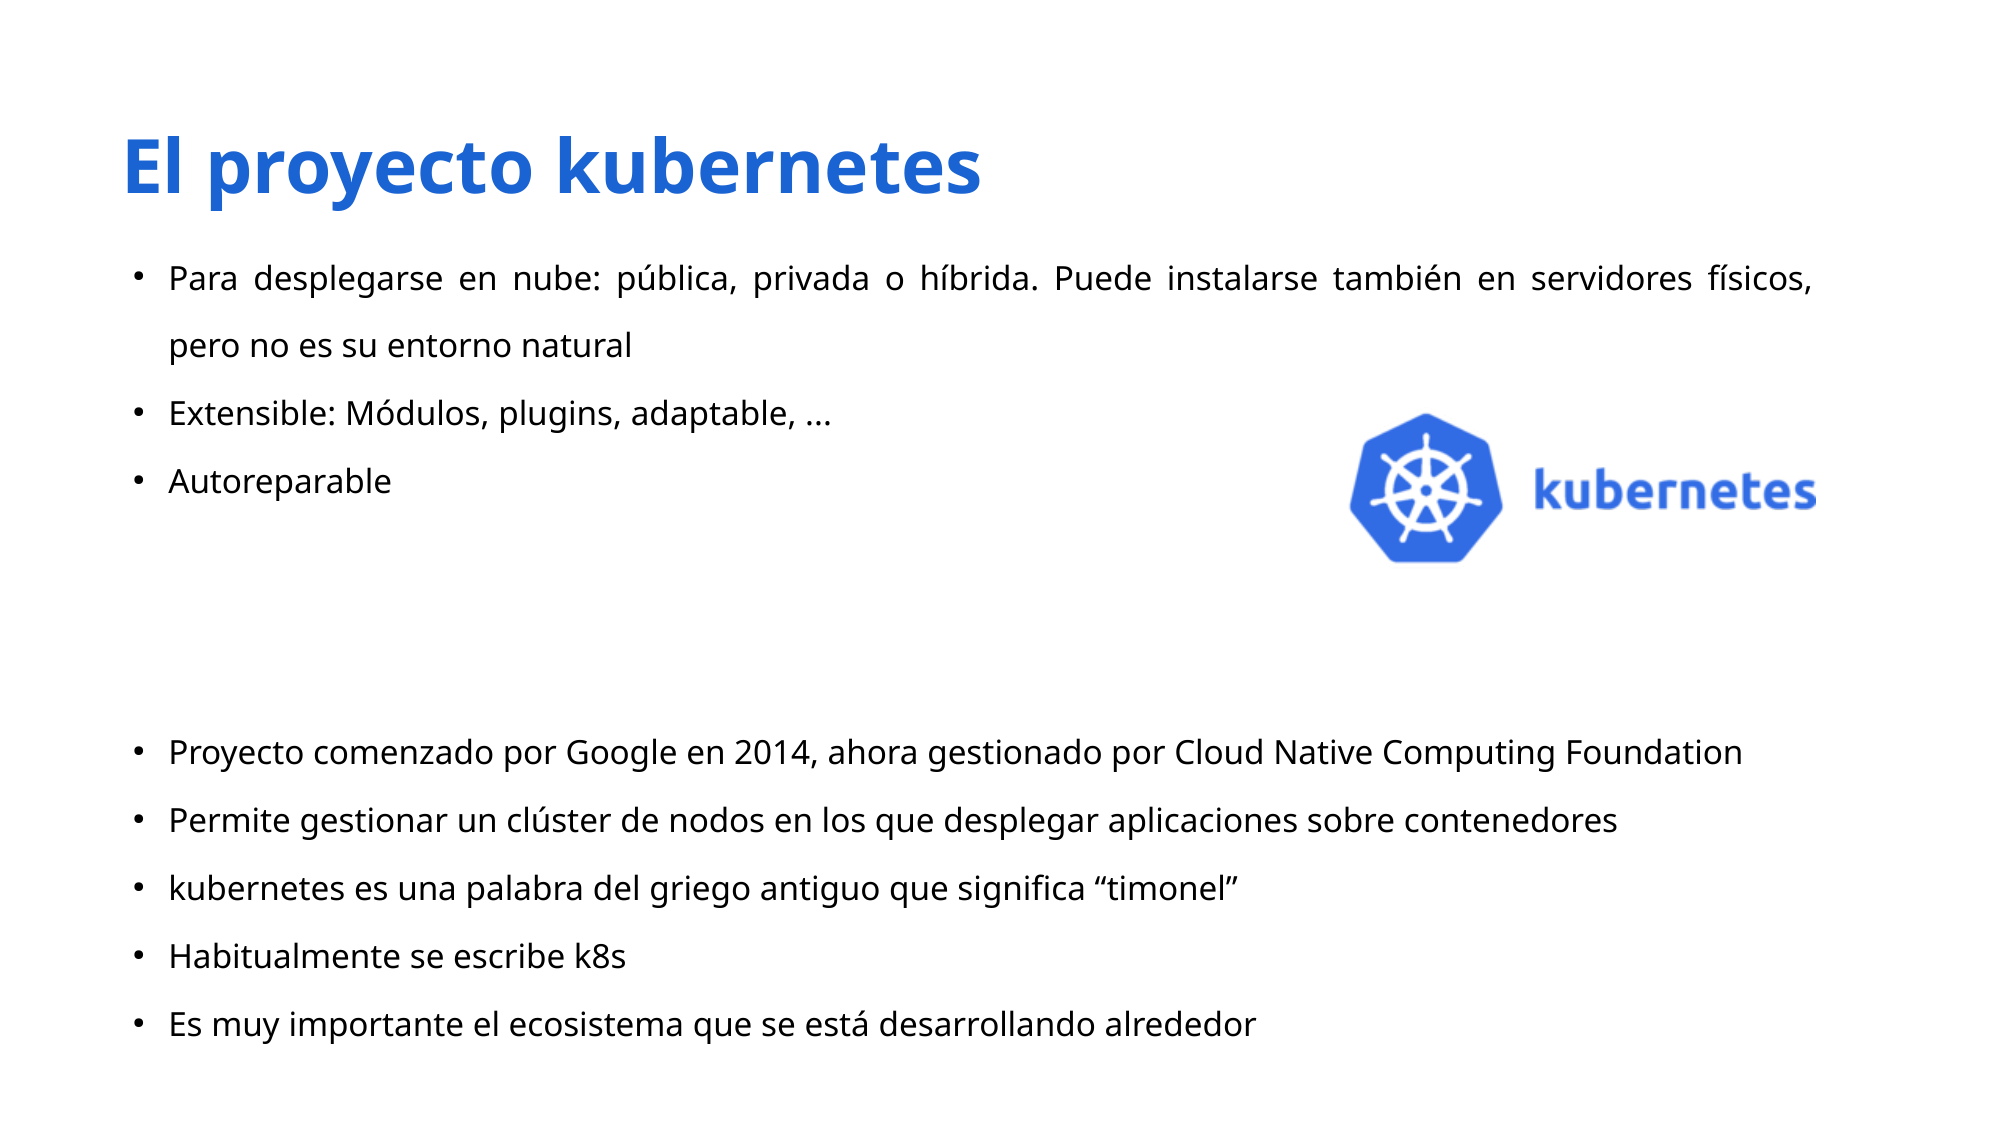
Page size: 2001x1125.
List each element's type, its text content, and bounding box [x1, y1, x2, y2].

text_box El proyecto kubernetes [106, 106, 1878, 293]
text_box Para desplegarse en nube: pública, privada o híbrida. Puede instalarse también en servidores físicos, pero no es su entorno natural Extensible: Módulos, plugins, adaptable, ... Autoreparable Proyecto comenzado por Google en 2014, ahora gestionado por Cloud Native Computing Foundation Permite gestionar un clúster de nodos en los que desplegar aplicaciones sobre contenedores kubernetes es una palabra del griego antiguo que significa “timonel” Habitualmente se escribe k8s Es muy importante el ecosistema que se está desarrollando alrededor [118, 224, 1831, 1106]
picture [1346, 389, 1816, 595]
